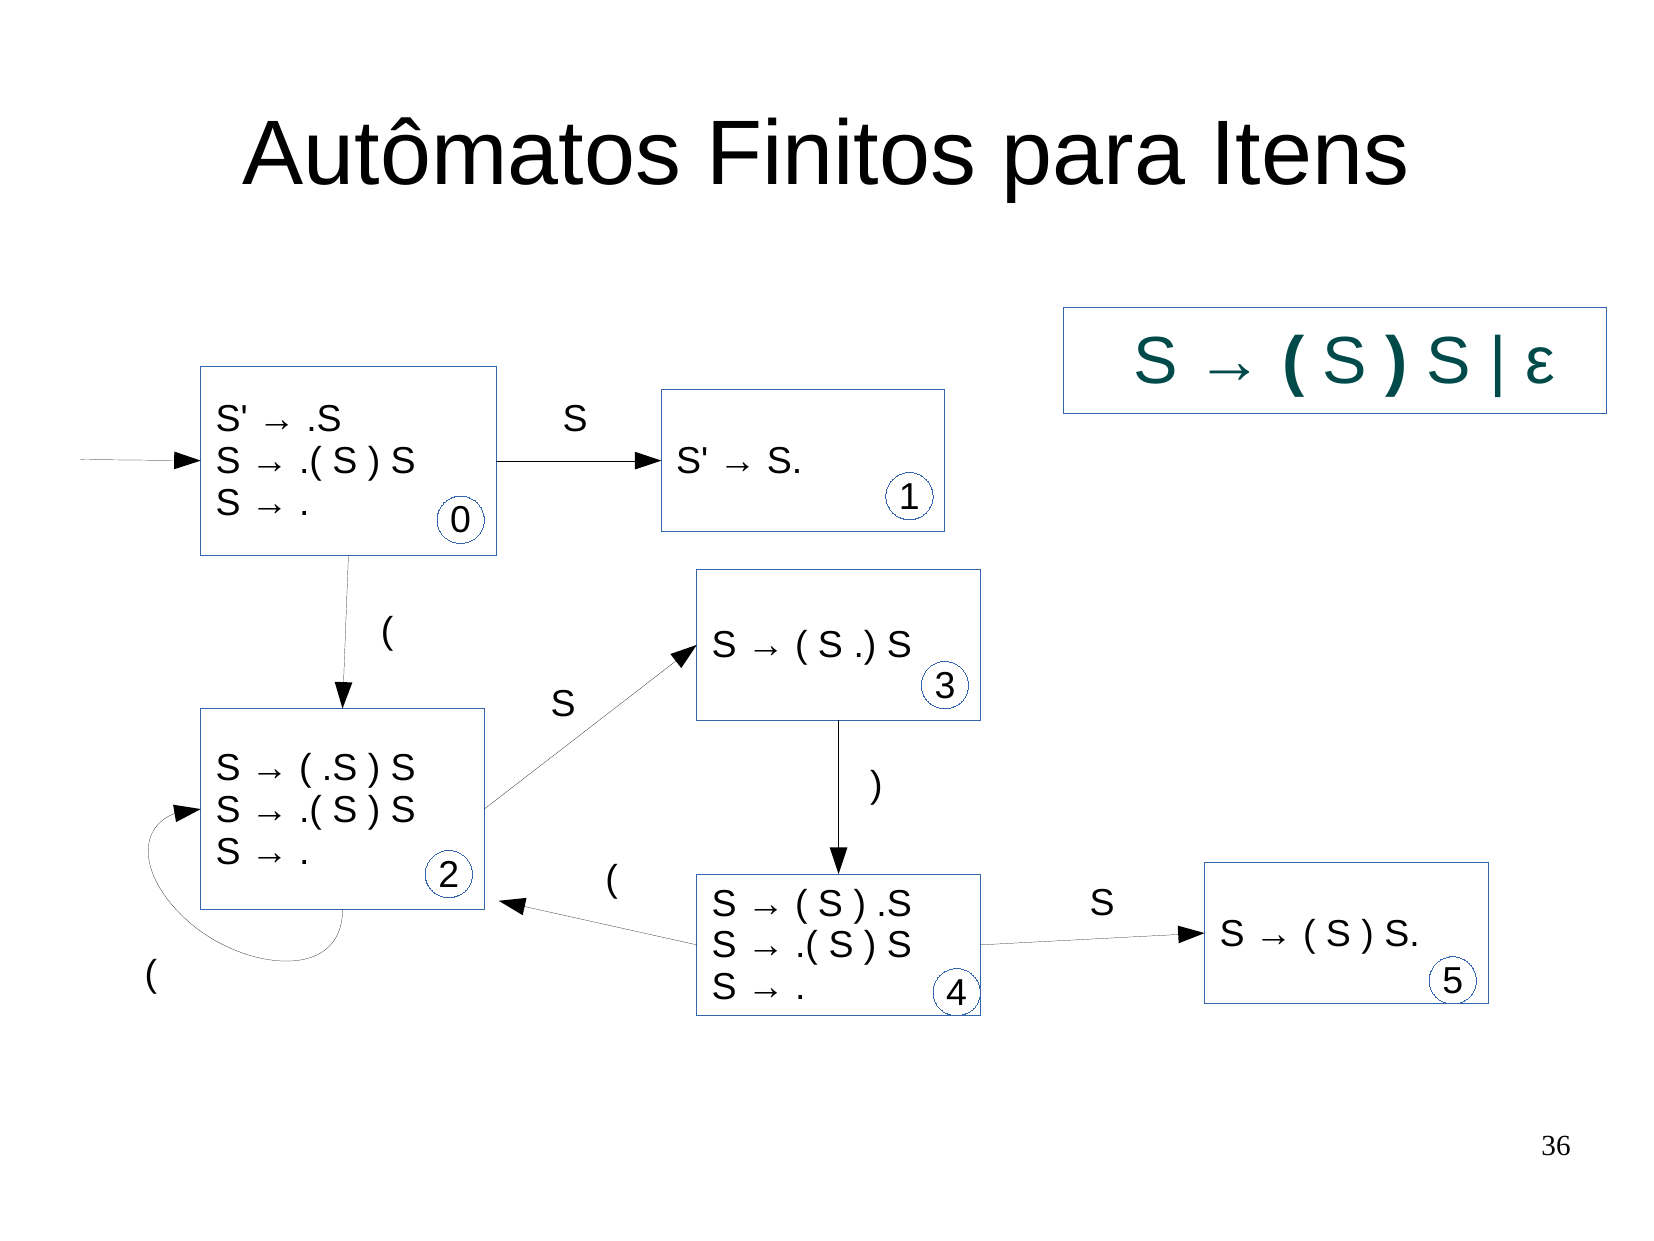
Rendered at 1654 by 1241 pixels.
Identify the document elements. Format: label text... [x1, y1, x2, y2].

text_box S' → S. [661, 389, 945, 532]
text_box S [535, 675, 591, 733]
title Autômatos Finitos para Itens [82, 49, 1571, 257]
text_box 1 [885, 472, 934, 520]
text_box 3 [921, 661, 969, 709]
text_box S [547, 389, 603, 447]
text_box 2 [425, 850, 473, 898]
text_box S → ( S .) S [696, 569, 981, 721]
text_box ( [366, 602, 409, 660]
text_box S [1074, 874, 1130, 931]
text_box ( [129, 944, 173, 1002]
text_box ) [855, 755, 898, 813]
text_box S → ( S ) .S S → .( S ) S S → . [696, 874, 981, 1016]
text_box 0 [437, 496, 485, 544]
text_box S → ( S ) S. [1204, 862, 1489, 1004]
text_box S → ( .S ) S S → .( S ) S S → . [200, 708, 485, 910]
text_box 4 [933, 968, 981, 1016]
text_box 5 [1429, 956, 1477, 1004]
list S → ( S ) S | ε [1063, 307, 1607, 414]
text_box ( [590, 850, 633, 908]
text_box S' → .S S → .( S ) S S → . [200, 366, 497, 556]
